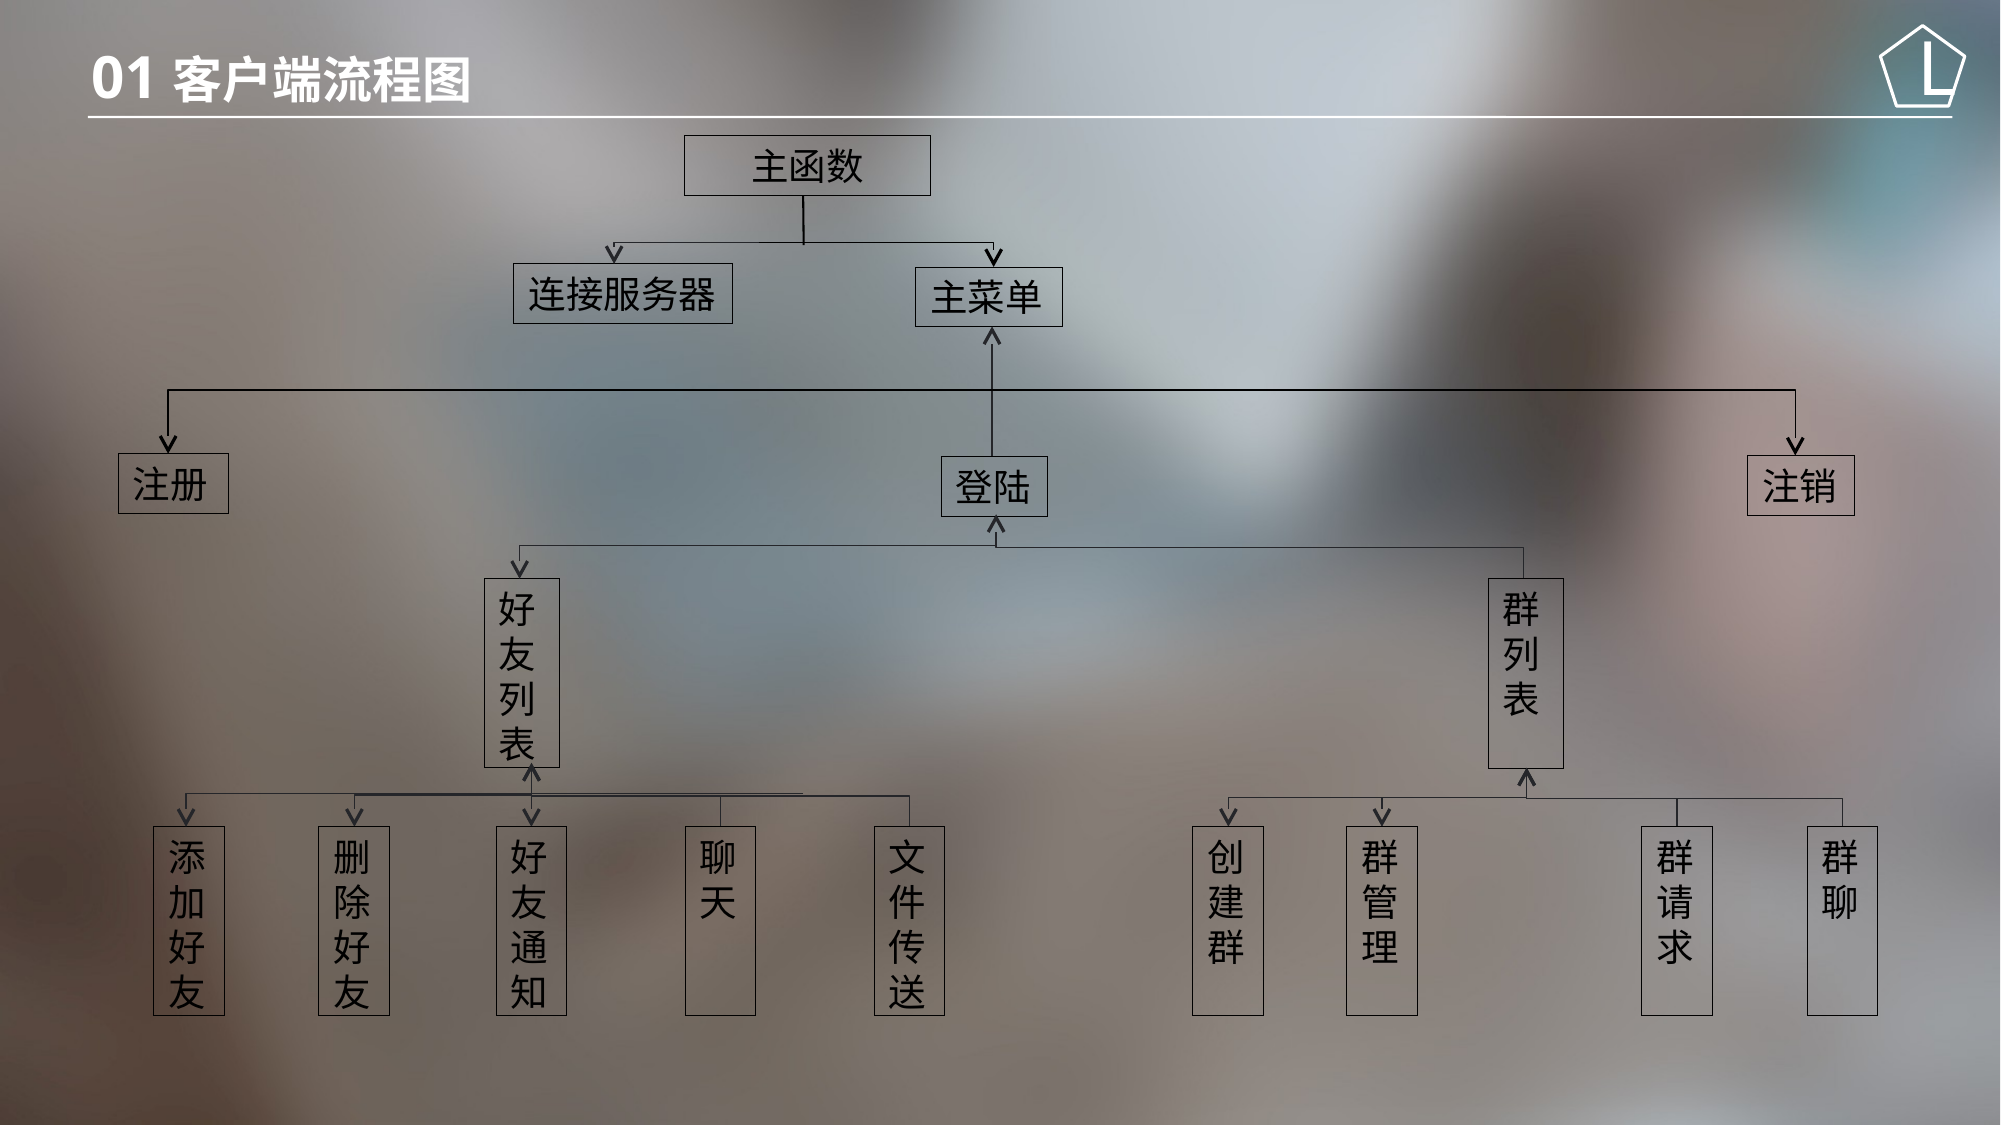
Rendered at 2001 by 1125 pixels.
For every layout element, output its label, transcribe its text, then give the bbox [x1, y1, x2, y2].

text_box 群请求 [1641, 826, 1713, 1016]
text_box 删除好友 [318, 826, 390, 1016]
text_box 创建群 [1192, 826, 1264, 1016]
text_box 01 [57, 33, 192, 118]
text_box 群聊 [1807, 826, 1878, 1016]
text_box 好友通知 [496, 826, 567, 1016]
text_box 文件传送 [874, 826, 945, 1016]
picture [0, 0, 2001, 1125]
text_box 群列表 [1488, 578, 1564, 769]
text_box 添加好友 [153, 826, 225, 1016]
text_box 聊天 [685, 826, 756, 1016]
text_box 注册 [118, 453, 229, 514]
text_box 主函数 [684, 135, 931, 196]
text_box 连接服务器 [513, 263, 733, 324]
text_box 主菜单 [915, 267, 1063, 327]
text_box 群管理 [1346, 826, 1418, 1016]
text_box 注销 [1747, 455, 1855, 516]
text_box 客户端流程图 [157, 41, 753, 116]
text_box 登陆 [941, 456, 1048, 517]
text_box 好友列表 [484, 578, 560, 768]
